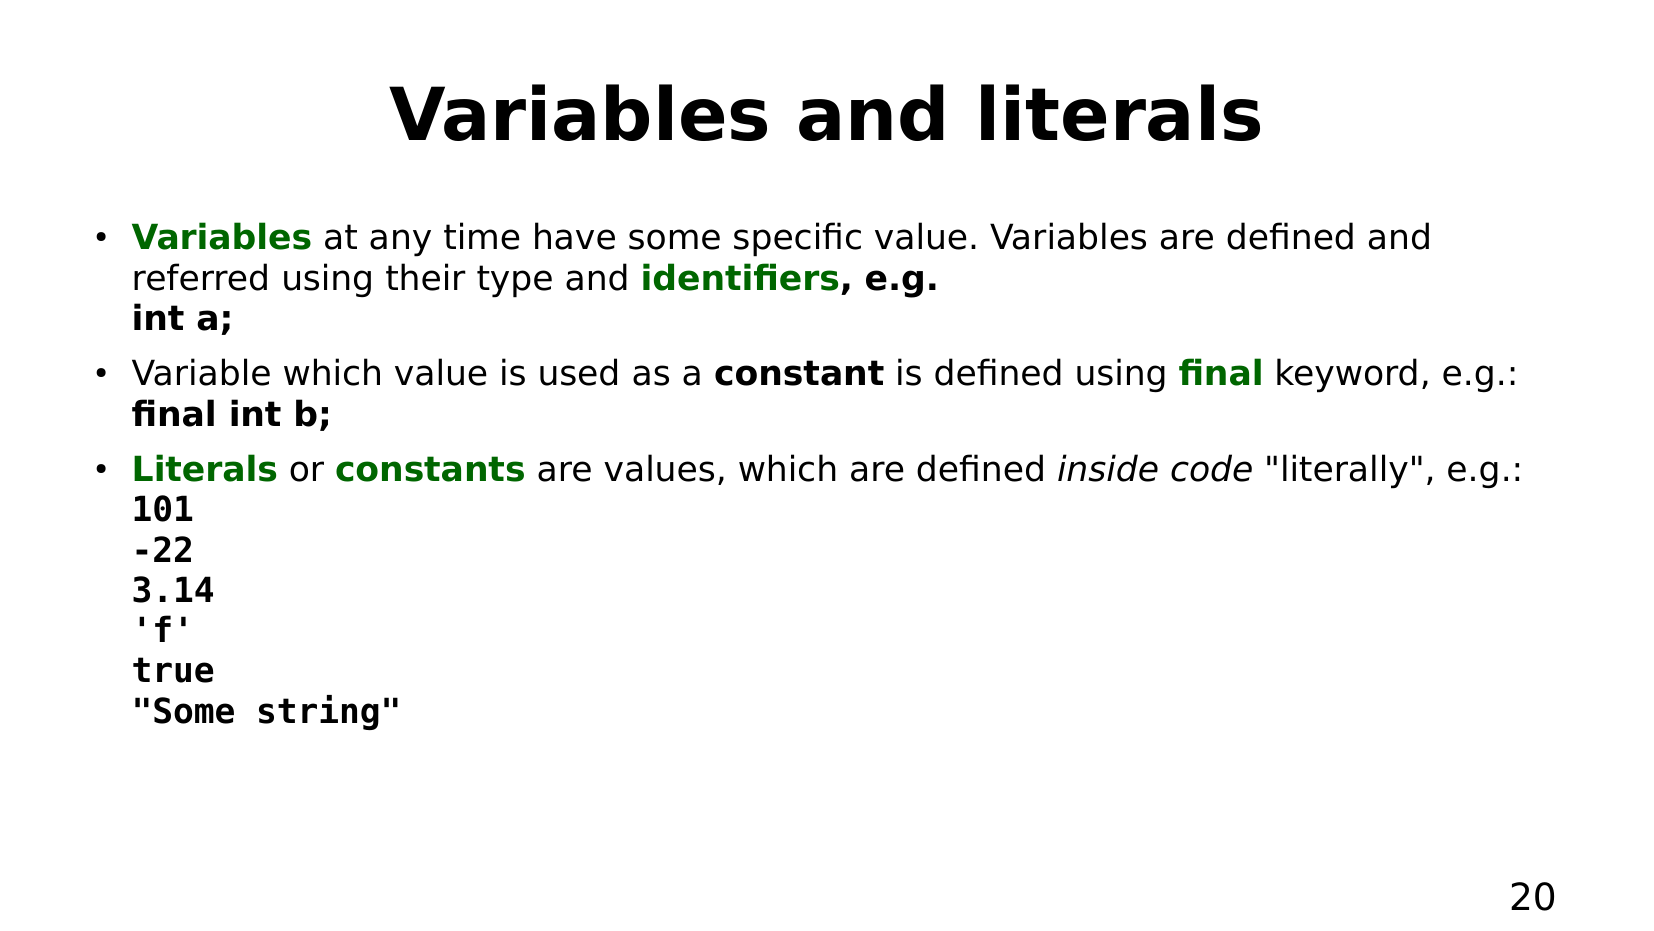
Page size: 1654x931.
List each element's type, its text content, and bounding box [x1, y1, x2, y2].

list Variables at any time have some specific value. Variables are defined and referred using their type and identifiers, e.g. int a; Variable which value is used as a constant is defined using final keyword, e.g.: final int b; Literals or constants are values, which are defined inside code "literally", e.g.: 101 -22 3.14 'f' true "Some string" [82, 217, 1538, 758]
title Variables and literals [82, 37, 1571, 193]
